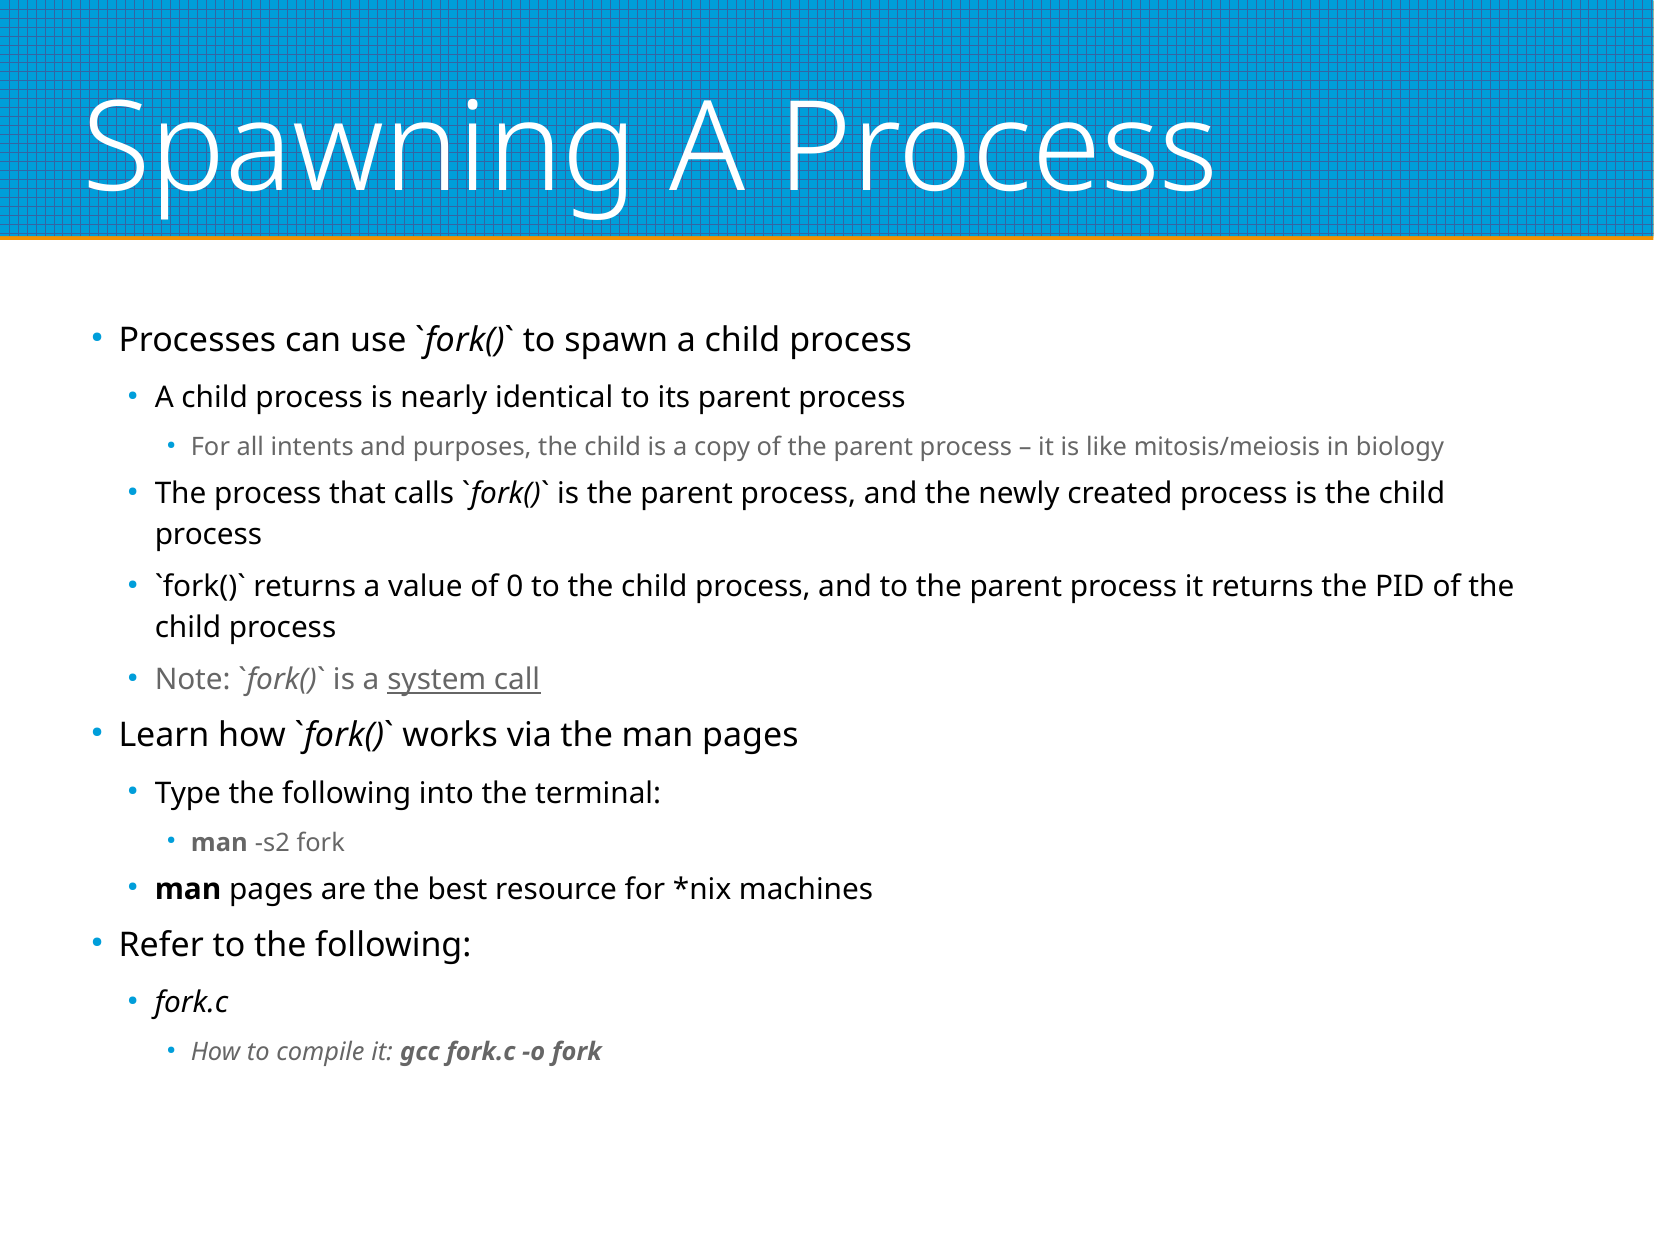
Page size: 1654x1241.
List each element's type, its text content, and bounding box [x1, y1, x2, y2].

list Processes can use `fork()` to spawn a child process A child process is nearly identical to its parent process For all intents and purposes, the child is a copy of the parent process – it is like mitosis/meiosis in biology The process that calls `fork()` is the parent process, and the newly created process is the child process `fork()` returns a value of 0 to the child process, and to the parent process it returns the PID of the child process Note: `fork()` is a system call Learn how `fork()` works via the man pages Type the following into the terminal: man -s2 fork man pages are the best resource for *nix machines Refer to the following: fork.c How to compile it: gcc fork.c -o fork [82, 314, 1536, 1081]
title Spawning A Process [82, 19, 1571, 227]
